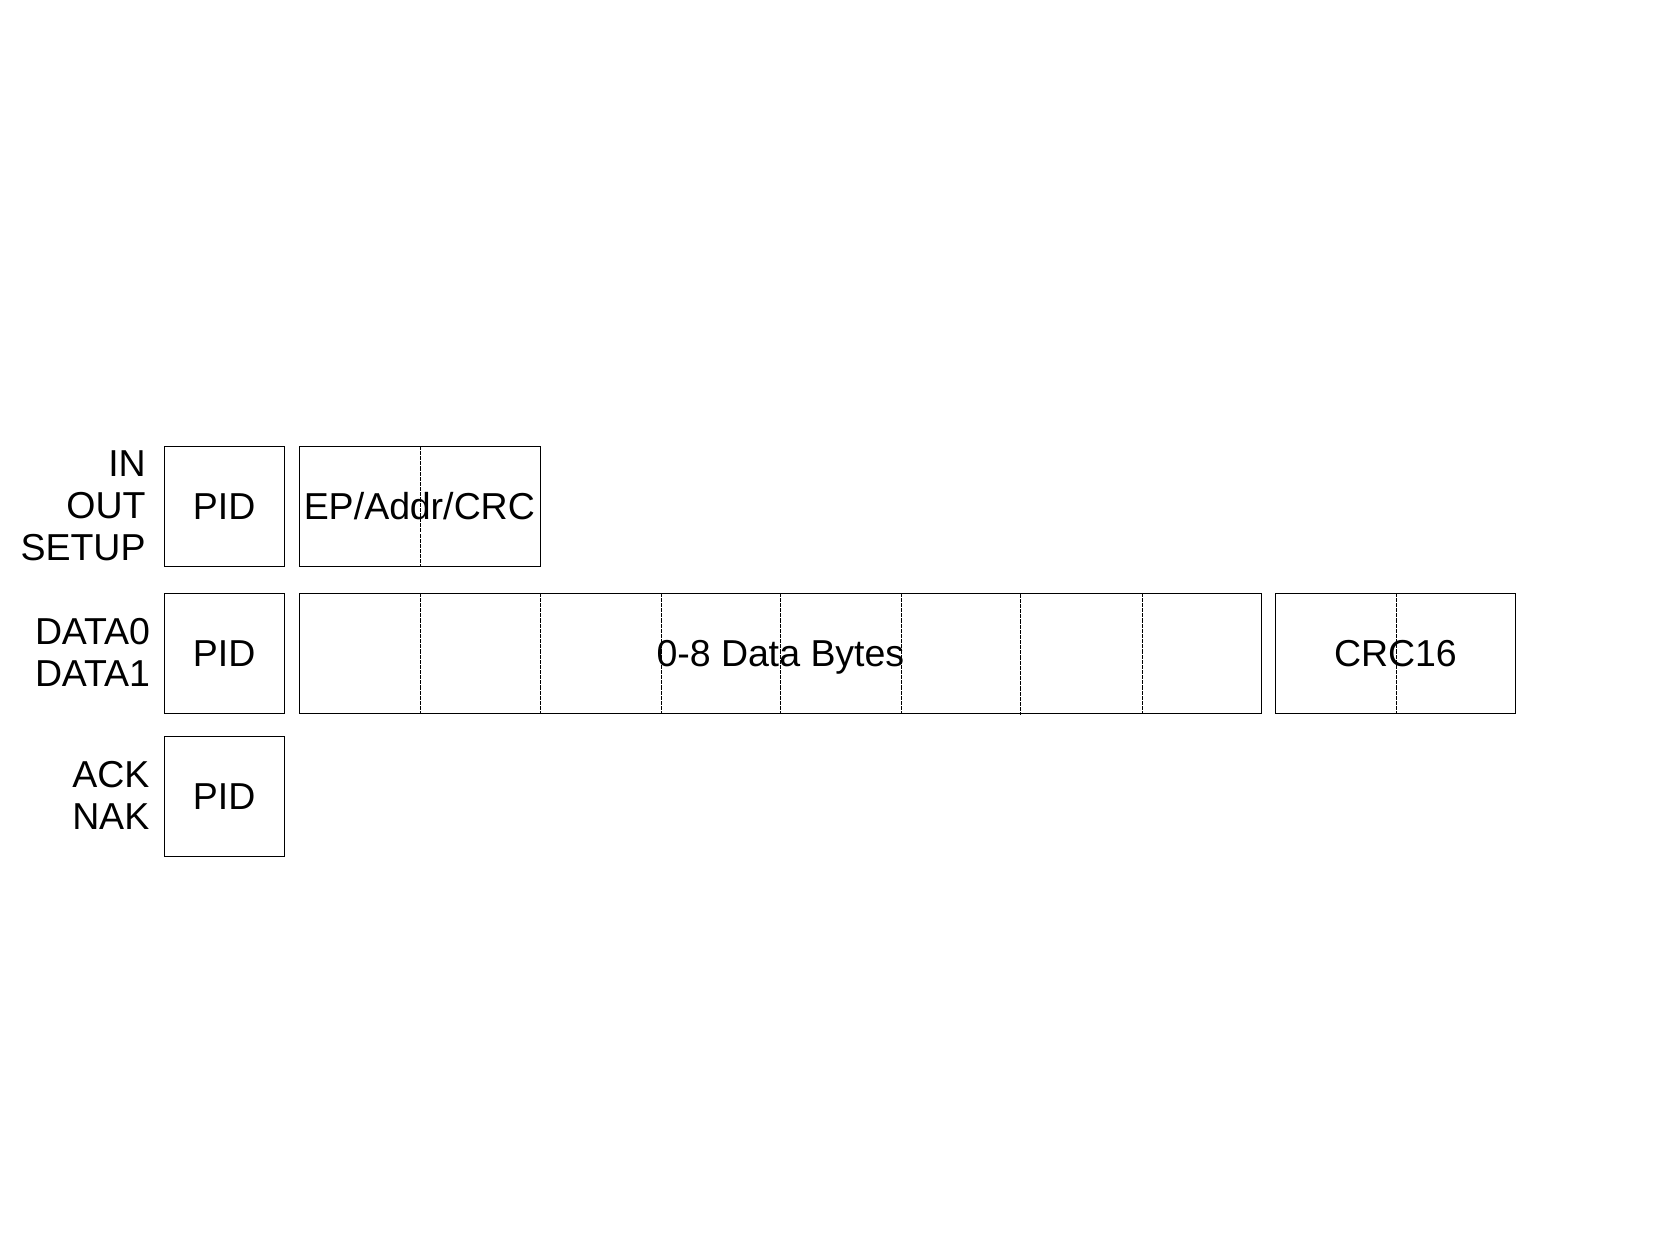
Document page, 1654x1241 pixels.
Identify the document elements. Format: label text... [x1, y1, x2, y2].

text_box IN OUT SETUP [5, 435, 161, 576]
text_box ACK NAK [57, 746, 165, 846]
text_box EP/Addr/CRC [299, 446, 541, 567]
text_box DATA0 DATA1 [20, 603, 166, 702]
text_box PID [164, 736, 285, 857]
text_box PID [164, 446, 285, 567]
text_box 0-8 Data Bytes [299, 593, 1262, 714]
text_box PID [164, 593, 285, 714]
text_box CRC16 [1275, 593, 1516, 714]
